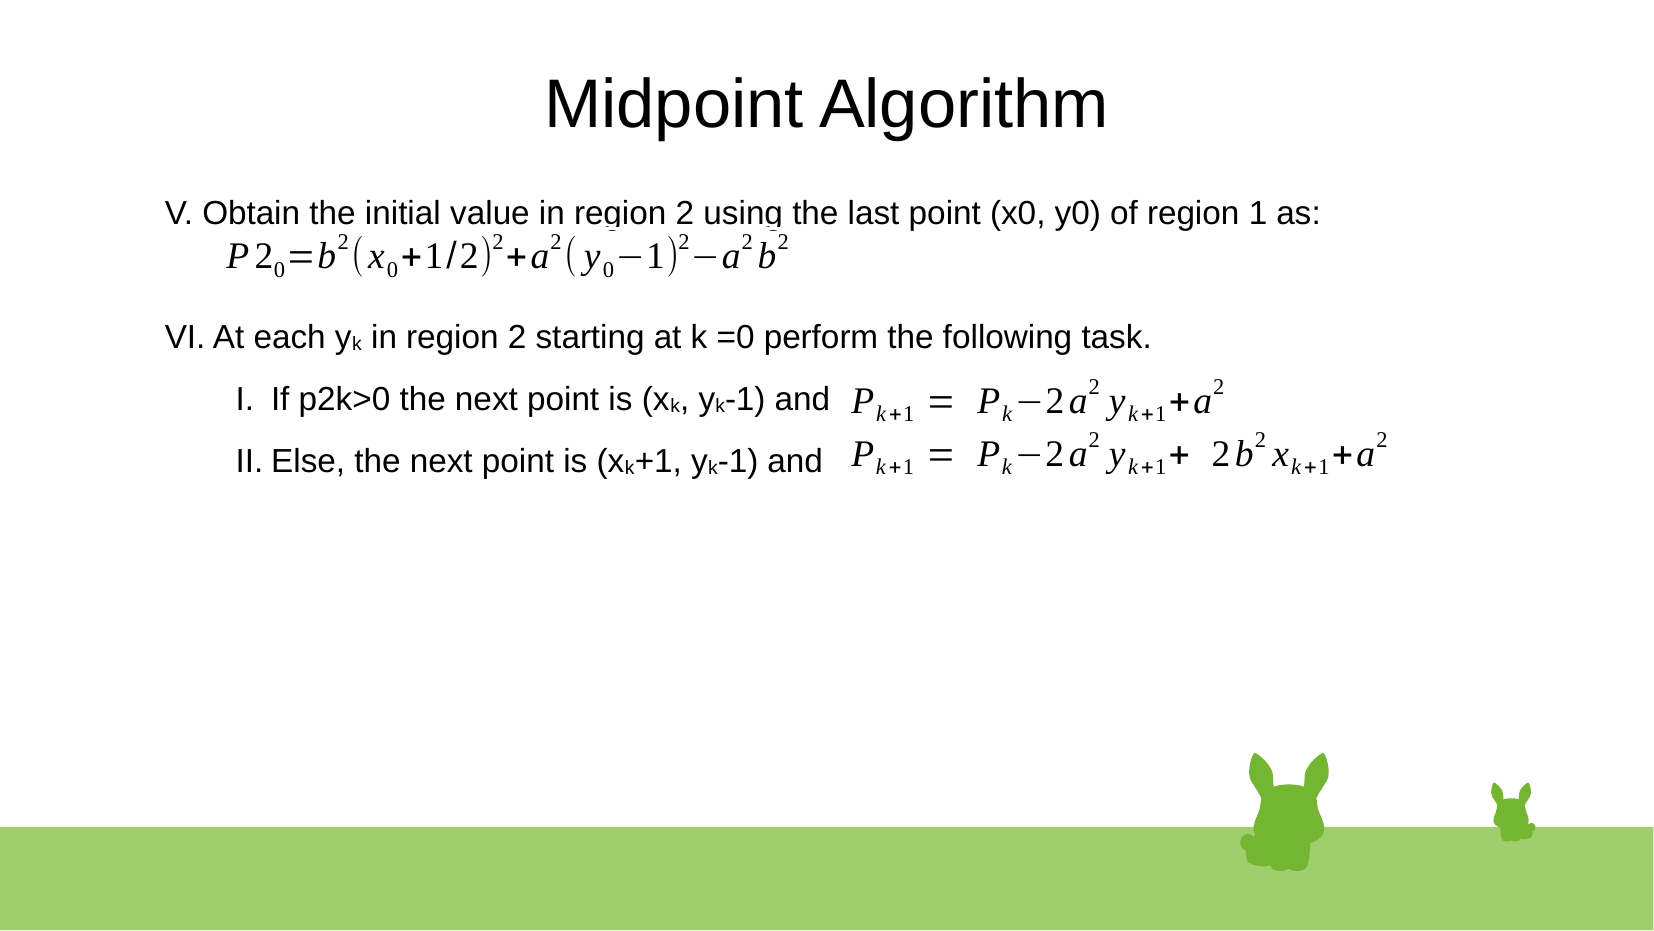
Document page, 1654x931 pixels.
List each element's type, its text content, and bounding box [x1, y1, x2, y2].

chart [224, 229, 789, 283]
chart [849, 374, 1225, 427]
chart [849, 427, 1388, 480]
text_box V. Obtain the initial value in region 2 using the last point (x0, y0) of region 1 as: VI. At each yk in region 2 starting at k =0 perform the following task. If p2k>0 the next point is (xk, yk-1) and Else, the next point is (xk+1, yk-1) and [150, 187, 1426, 751]
title Midpoint Algorithm [88, 29, 1565, 178]
